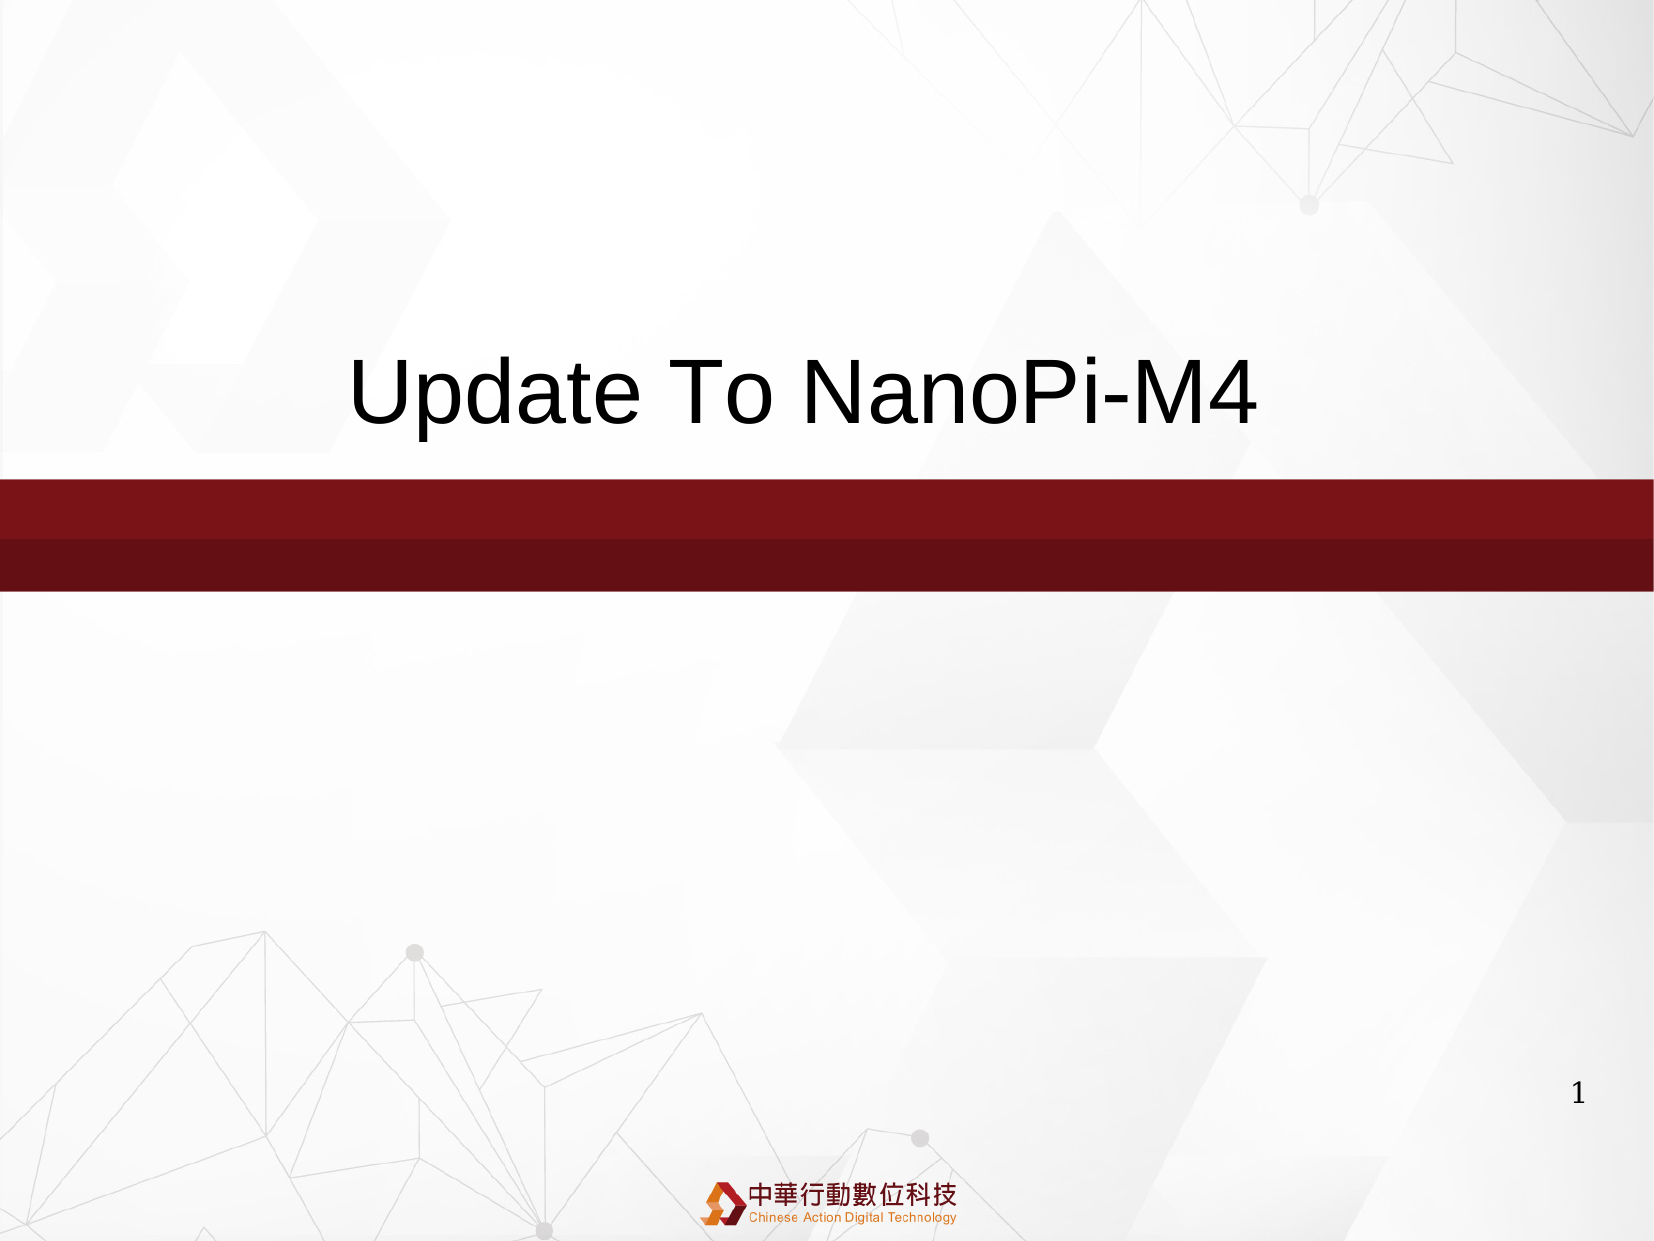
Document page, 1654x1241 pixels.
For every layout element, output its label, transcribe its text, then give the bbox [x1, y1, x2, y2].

title Update To NanoPi-M4 [60, 287, 1549, 496]
picture [0, 0, 1654, 1241]
